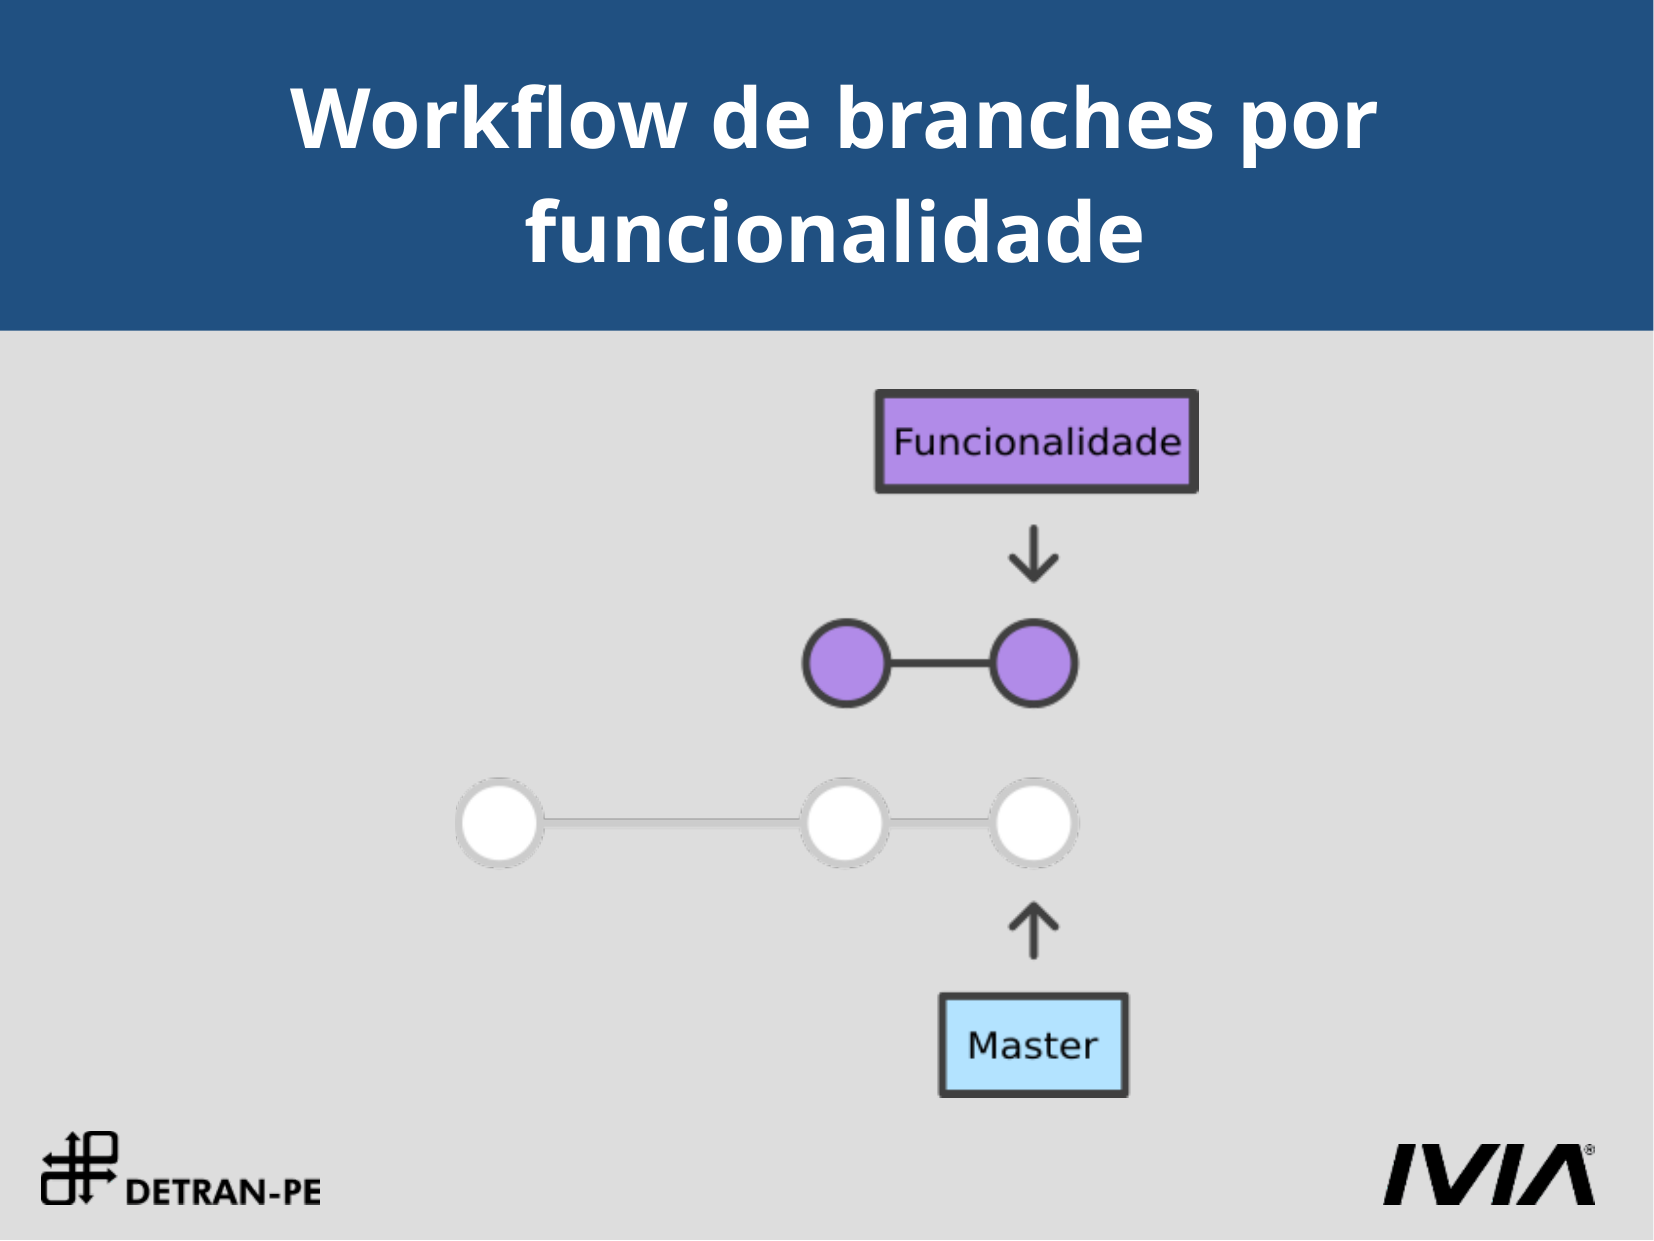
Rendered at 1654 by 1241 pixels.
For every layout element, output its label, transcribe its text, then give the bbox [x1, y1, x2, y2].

picture [1383, 1144, 1595, 1205]
text_box [0, 0, 1654, 331]
picture [455, 389, 1199, 1098]
picture [41, 1131, 320, 1205]
title Workflow de branches por funcionalidade [70, 35, 1601, 312]
